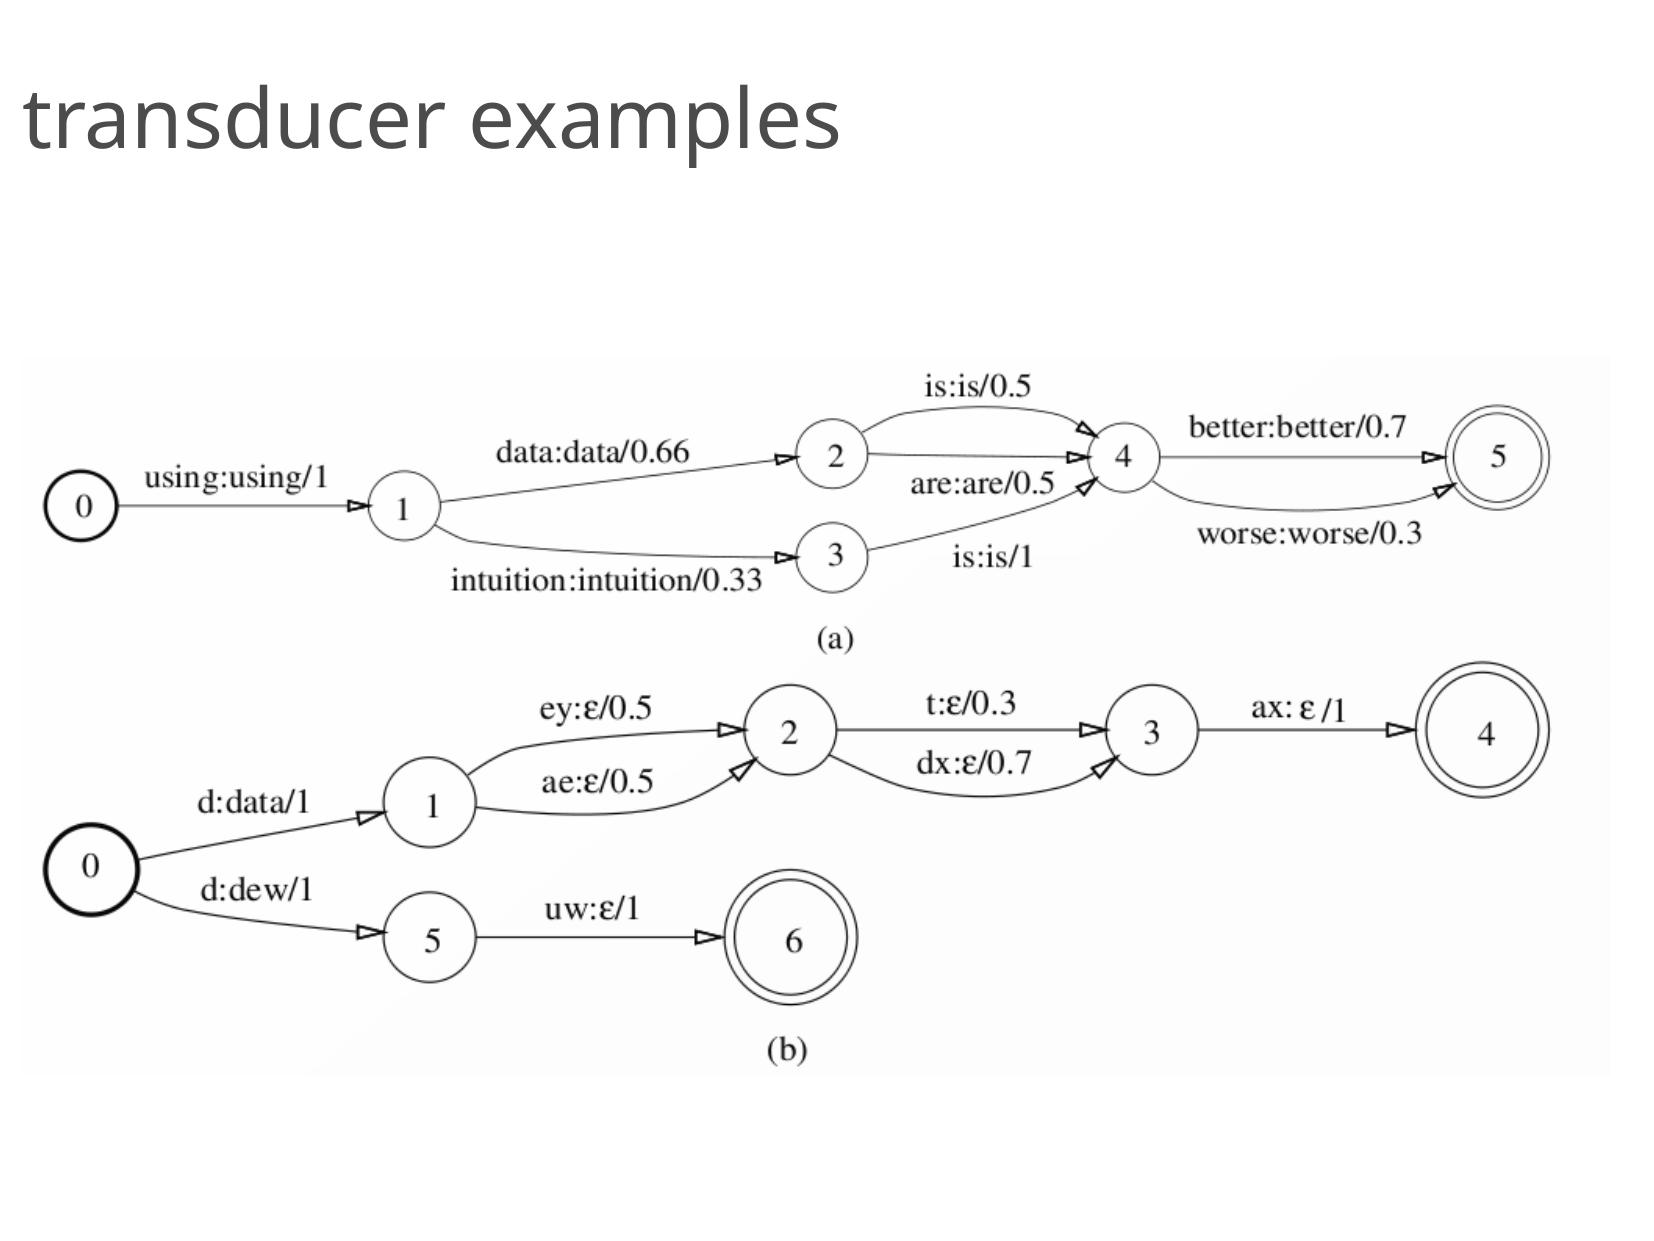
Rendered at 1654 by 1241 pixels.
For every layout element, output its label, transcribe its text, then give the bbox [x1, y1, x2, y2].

picture [21, 356, 1611, 1076]
title transducer examples [22, 26, 1654, 205]
